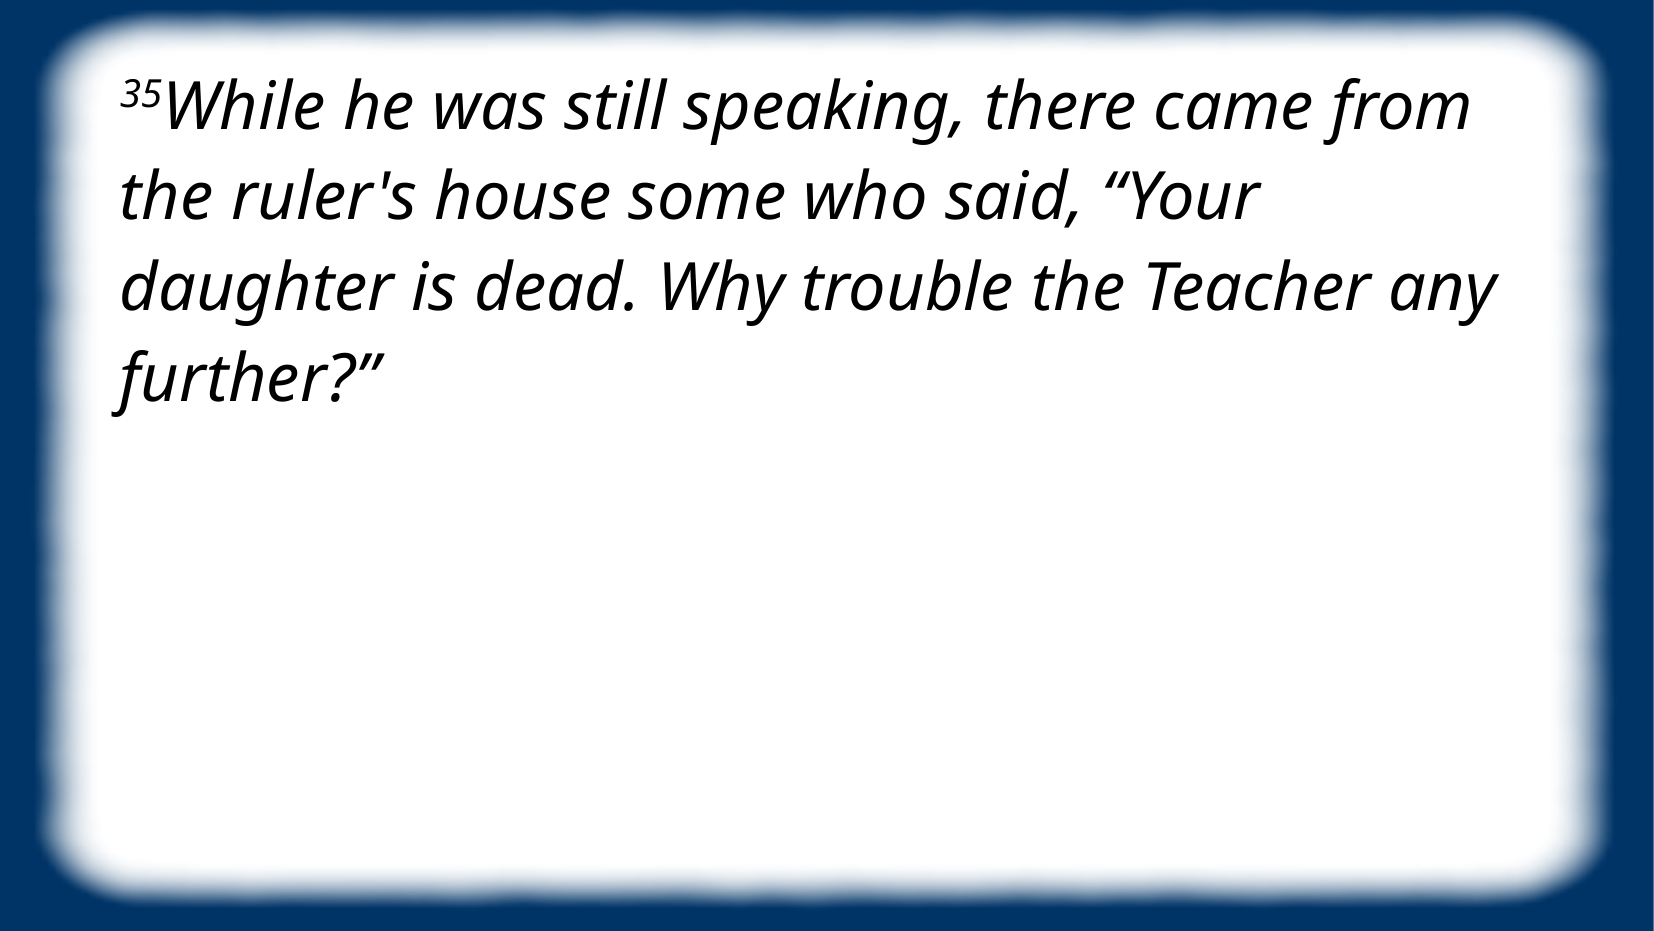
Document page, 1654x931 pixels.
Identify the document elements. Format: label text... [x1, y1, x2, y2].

picture [0, 0, 1654, 931]
text_box 35While he was still speaking, there came from the ruler's house some who said, “Your daughter is dead. Why trouble the Teacher any further?” [105, 50, 1546, 421]
